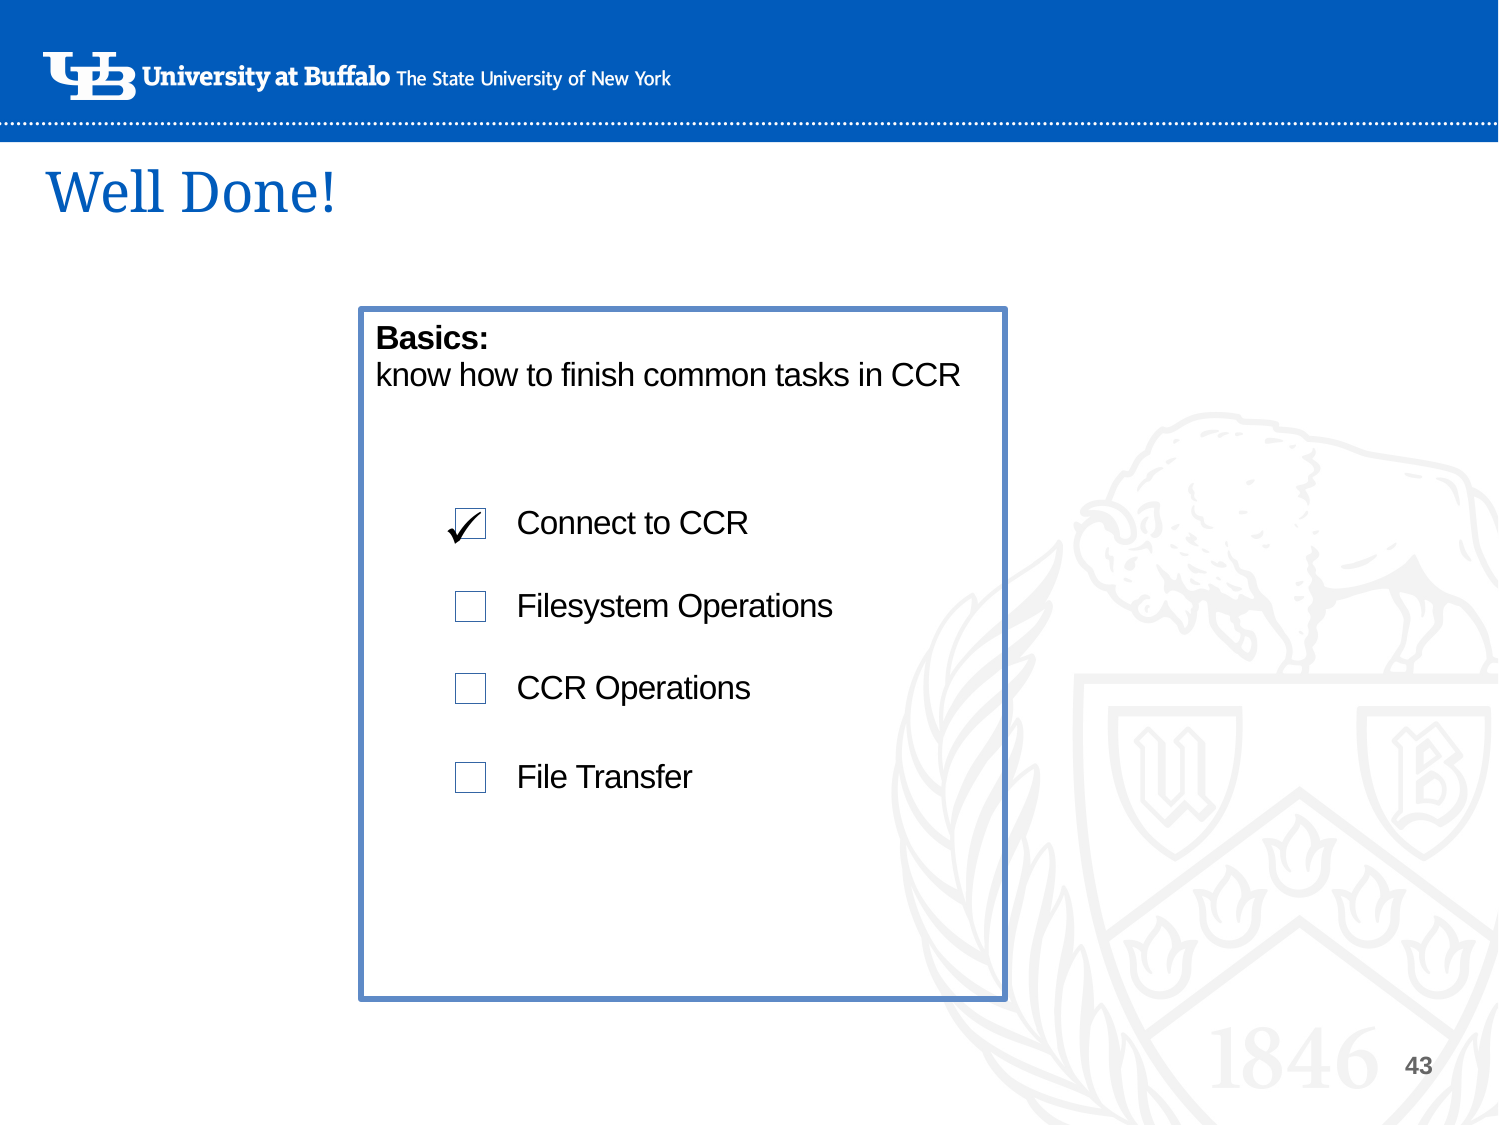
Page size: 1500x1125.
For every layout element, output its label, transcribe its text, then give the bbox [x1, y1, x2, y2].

picture [0, 0, 1499, 1125]
title Well Done! [30, 153, 1387, 233]
text_box Basics: know how to finish common tasks in CCR [360, 312, 1003, 405]
text_box Filesystem Operations [501, 579, 868, 633]
text_box Connect to CCR [501, 497, 784, 550]
text_box [360, 309, 1006, 1000]
text_box CCR Operations [501, 662, 868, 715]
text_box File Transfer [501, 751, 748, 804]
text_box ✓ [429, 508, 496, 569]
